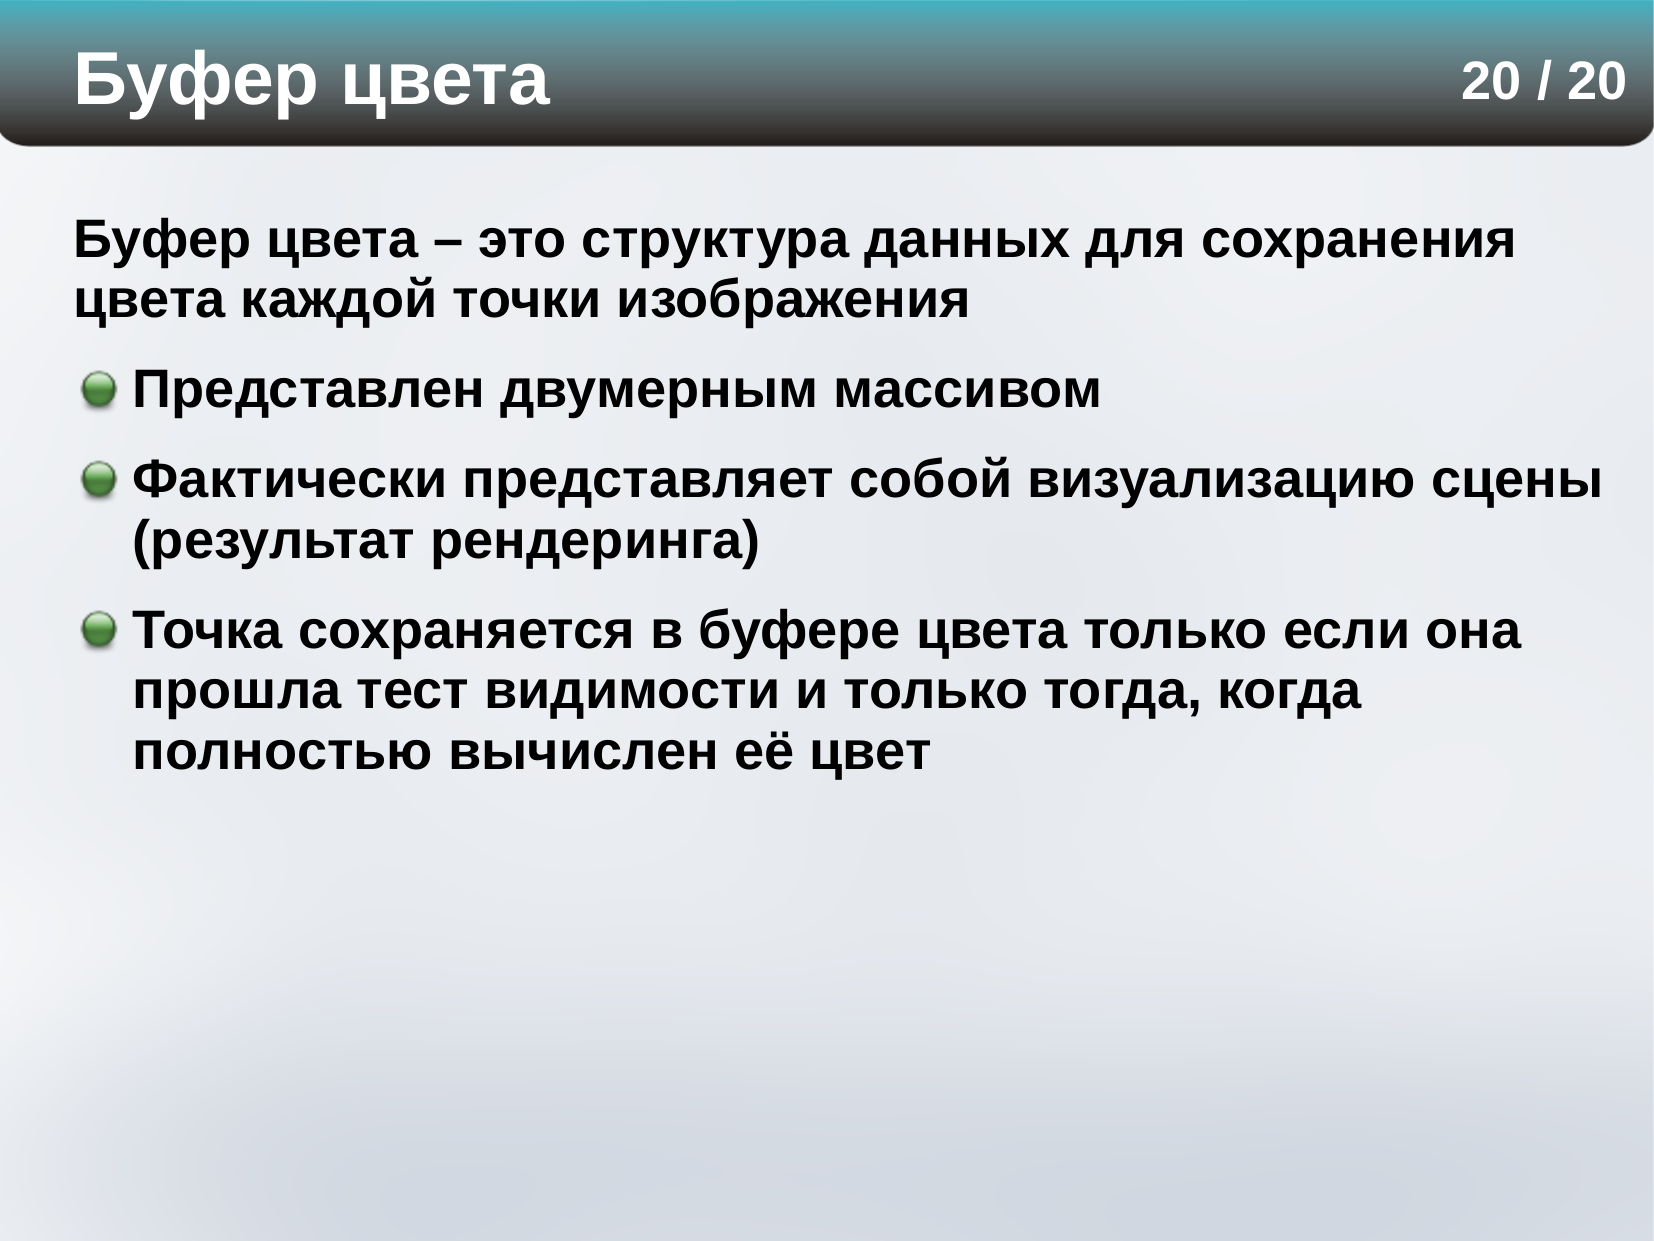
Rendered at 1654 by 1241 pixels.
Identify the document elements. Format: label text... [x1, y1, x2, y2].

text_box <номер> / 20 [1446, 42, 1654, 179]
picture [0, 0, 1654, 1241]
text_box Буфер цвета [59, 29, 1418, 129]
text_box Буфер цвета – это структура данных для сохранения цвета каждой точки изображения Представлен двумерным массивом Фактически представляет собой визуализацию сцены (результат рендеринга) Точка сохраняется в буфере цвета только если она прошла тест видимости и только тогда, когда полностью вычислен её цвет [59, 200, 1625, 789]
